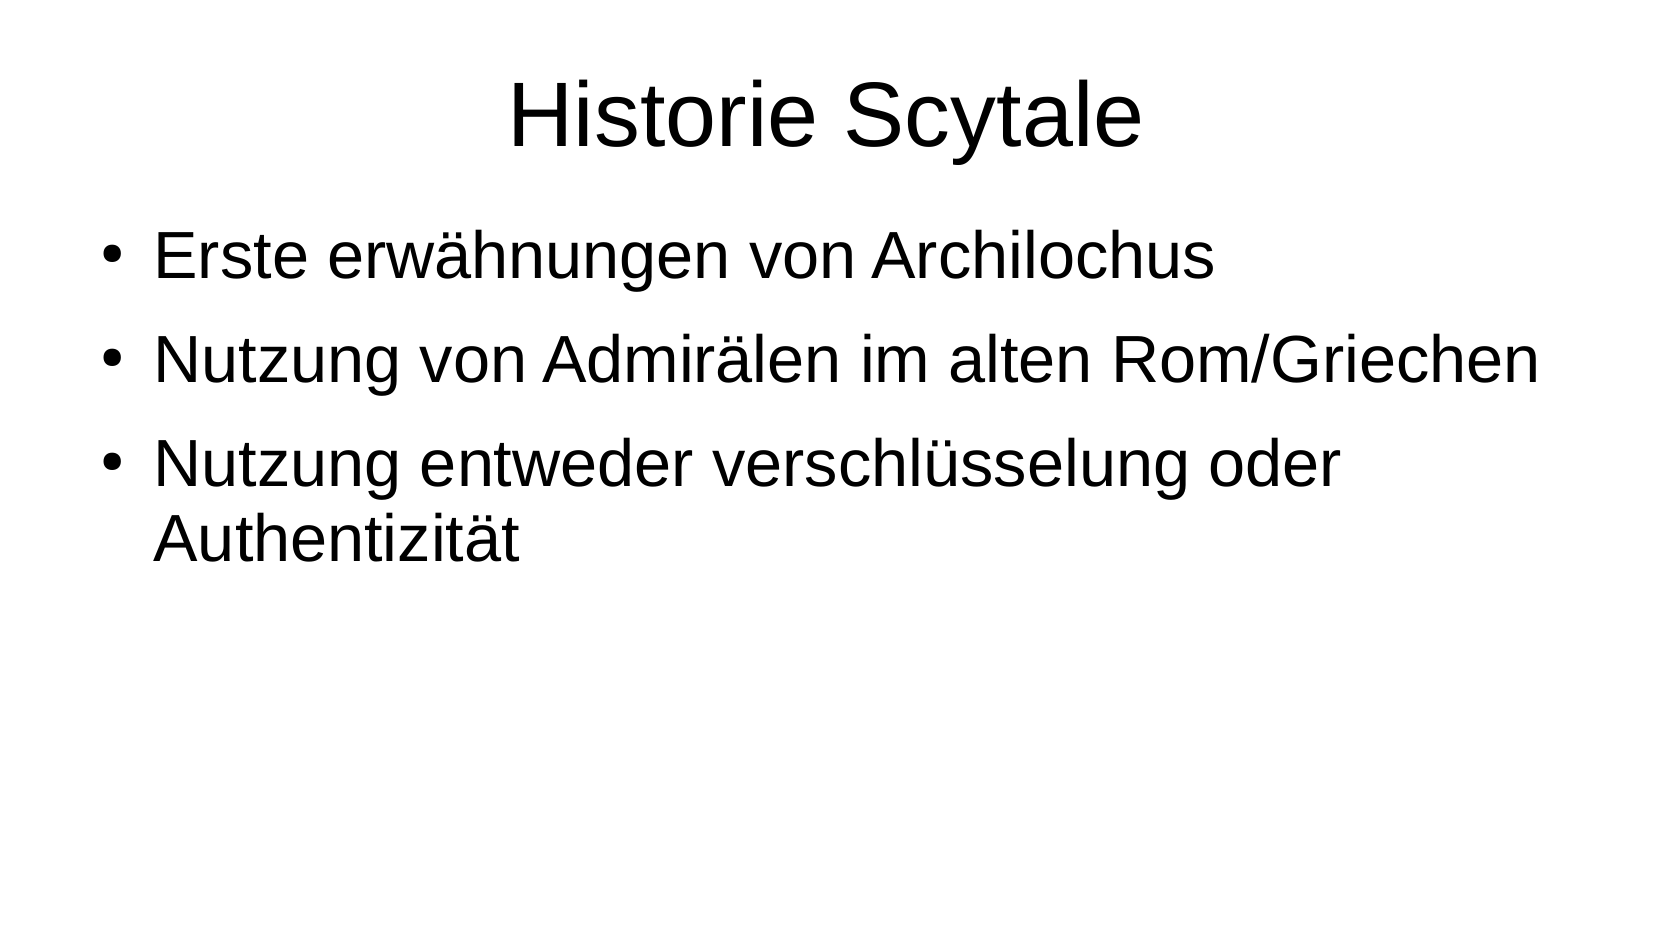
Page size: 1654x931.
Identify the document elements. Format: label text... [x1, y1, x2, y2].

list Erste erwähnungen von Archilochus Nutzung von Admirälen im alten Rom/Griechen Nutzung entweder verschlüsselung oder Authentizität [82, 217, 1571, 758]
title Historie Scytale [82, 37, 1571, 193]
